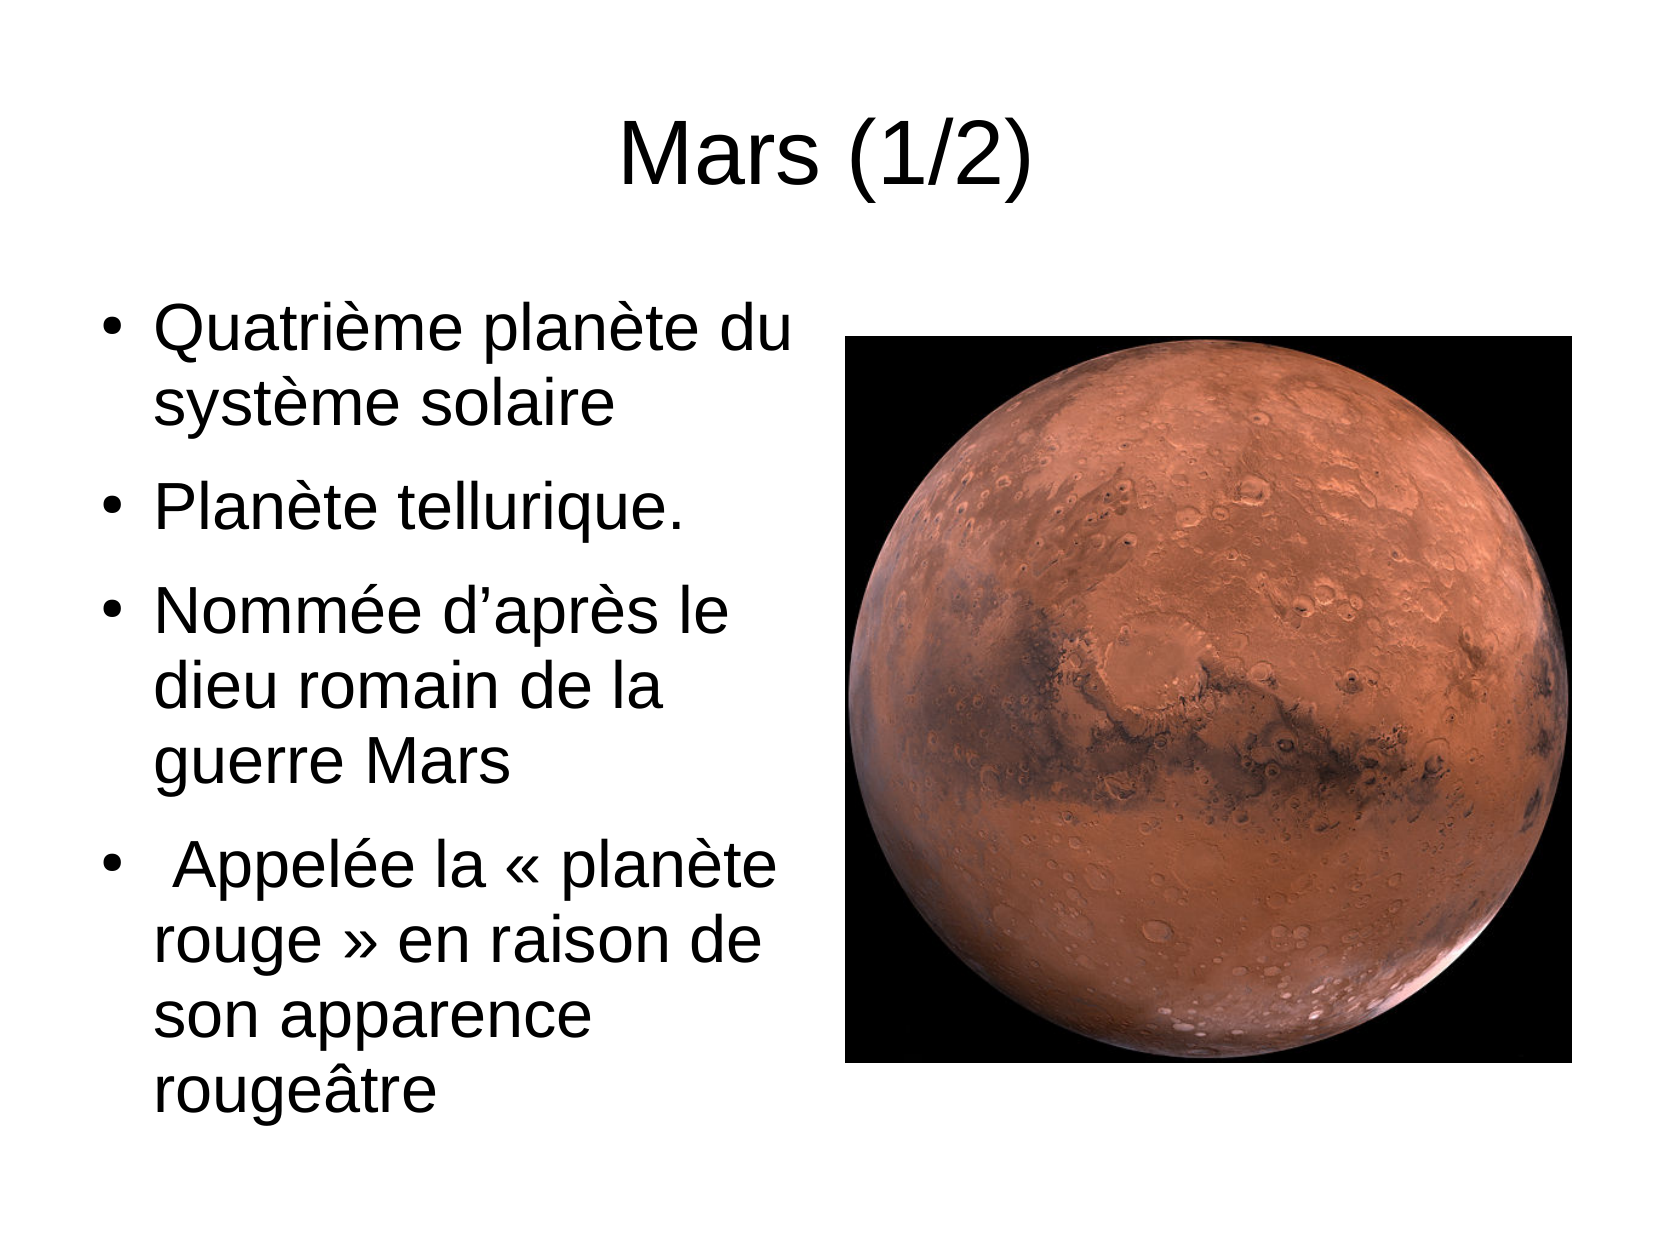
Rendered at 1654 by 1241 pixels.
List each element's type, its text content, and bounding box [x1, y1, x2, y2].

list Quatrième planète du système solaire Planète tellurique. Nommée d’après le dieu romain de la guerre Mars Appelée la « planète rouge » en raison de son apparence rougeâtre [82, 290, 809, 1127]
picture [845, 336, 1572, 1063]
title Mars (1/2) [82, 49, 1571, 257]
